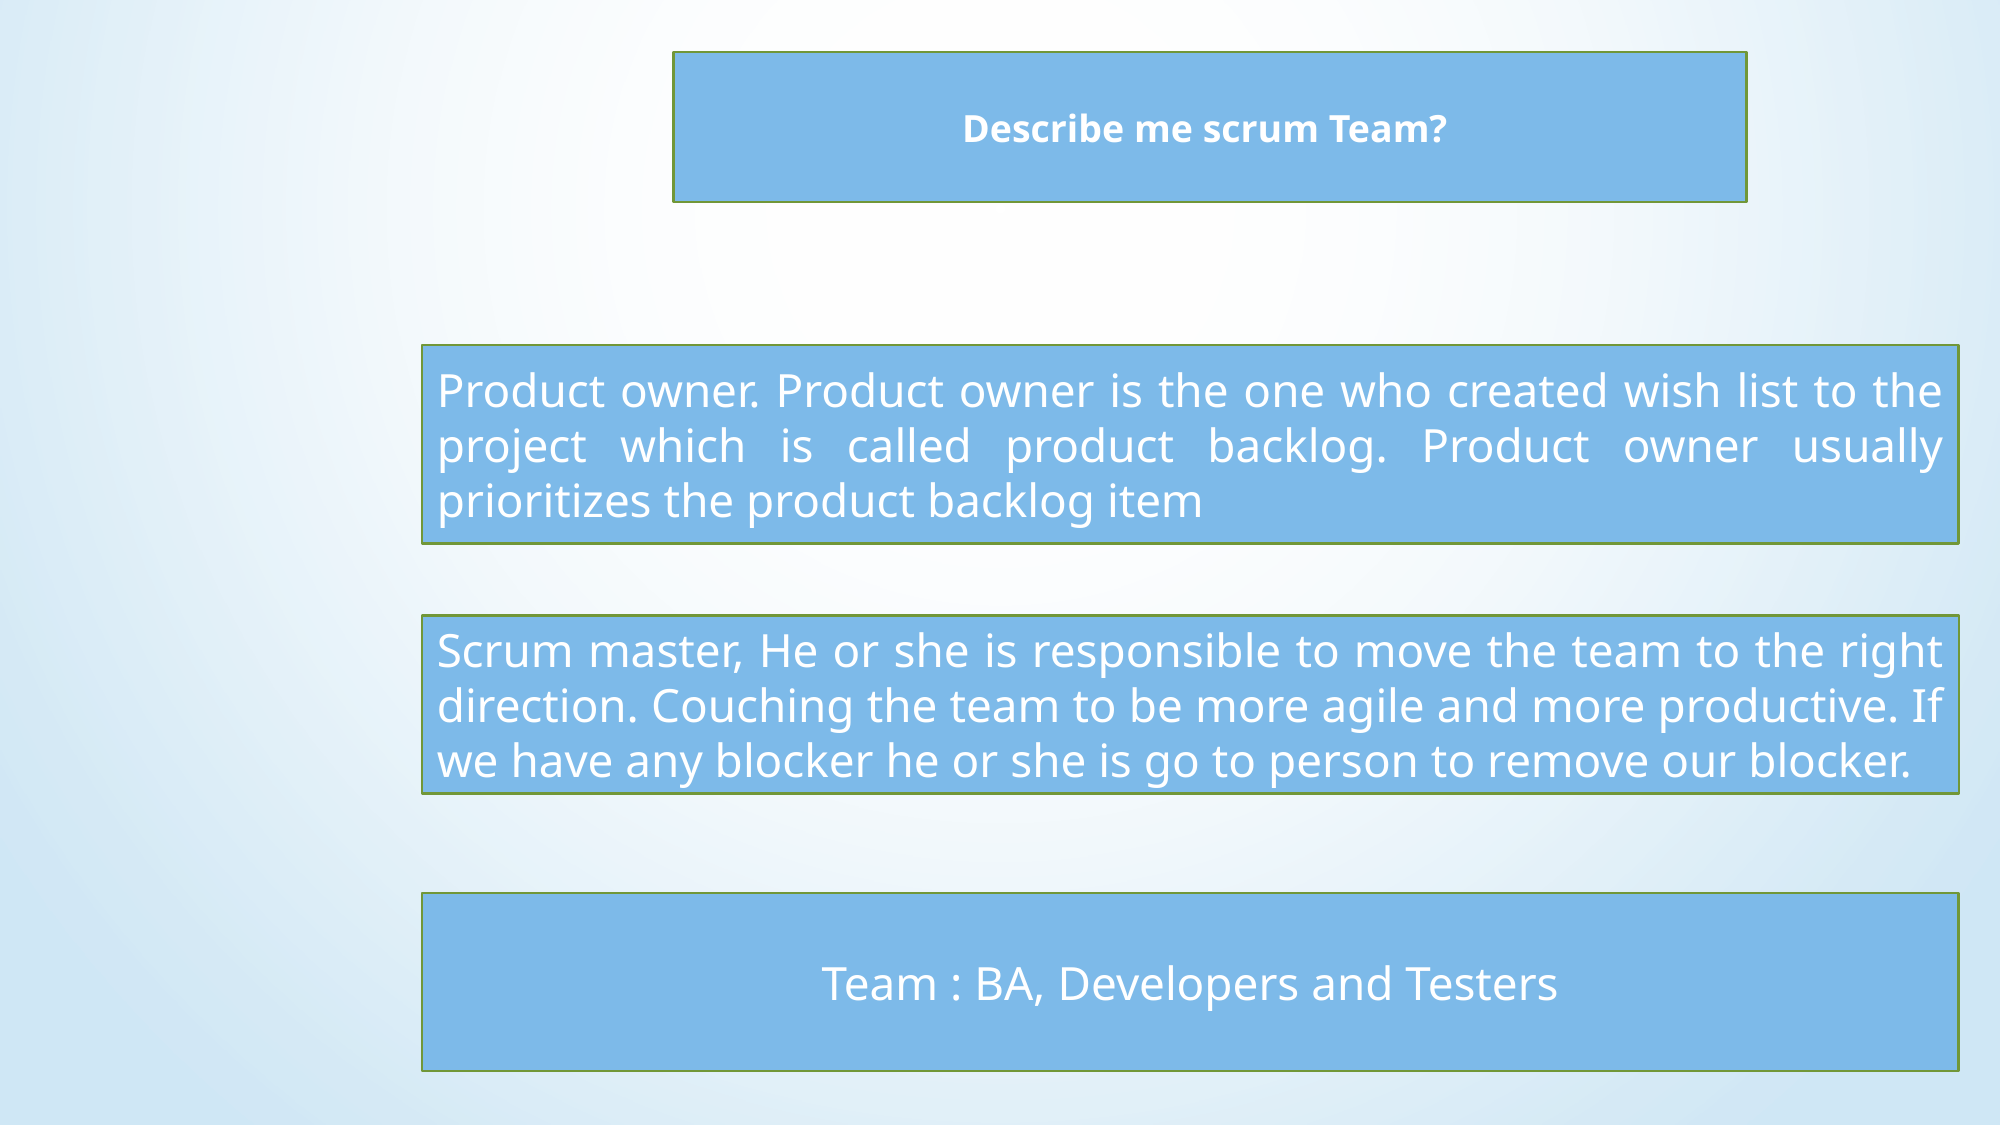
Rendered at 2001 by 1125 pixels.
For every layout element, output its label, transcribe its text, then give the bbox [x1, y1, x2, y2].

text_box Team : BA, Developers and Testers [422, 892, 1959, 1072]
text_box Product owner. Product owner is the one who created wish list to the project which is called product backlog. Product owner usually prioritizes the product backlog item [422, 344, 1959, 544]
text_box Scrum master, He or she is responsible to move the team to the right direction. Couching the team to be more agile and more productive. If we have any blocker he or she is go to person to remove our blocker. [422, 615, 1959, 794]
text_box Describe me scrum Team? [673, 52, 1747, 203]
picture [0, 0, 2000, 1125]
